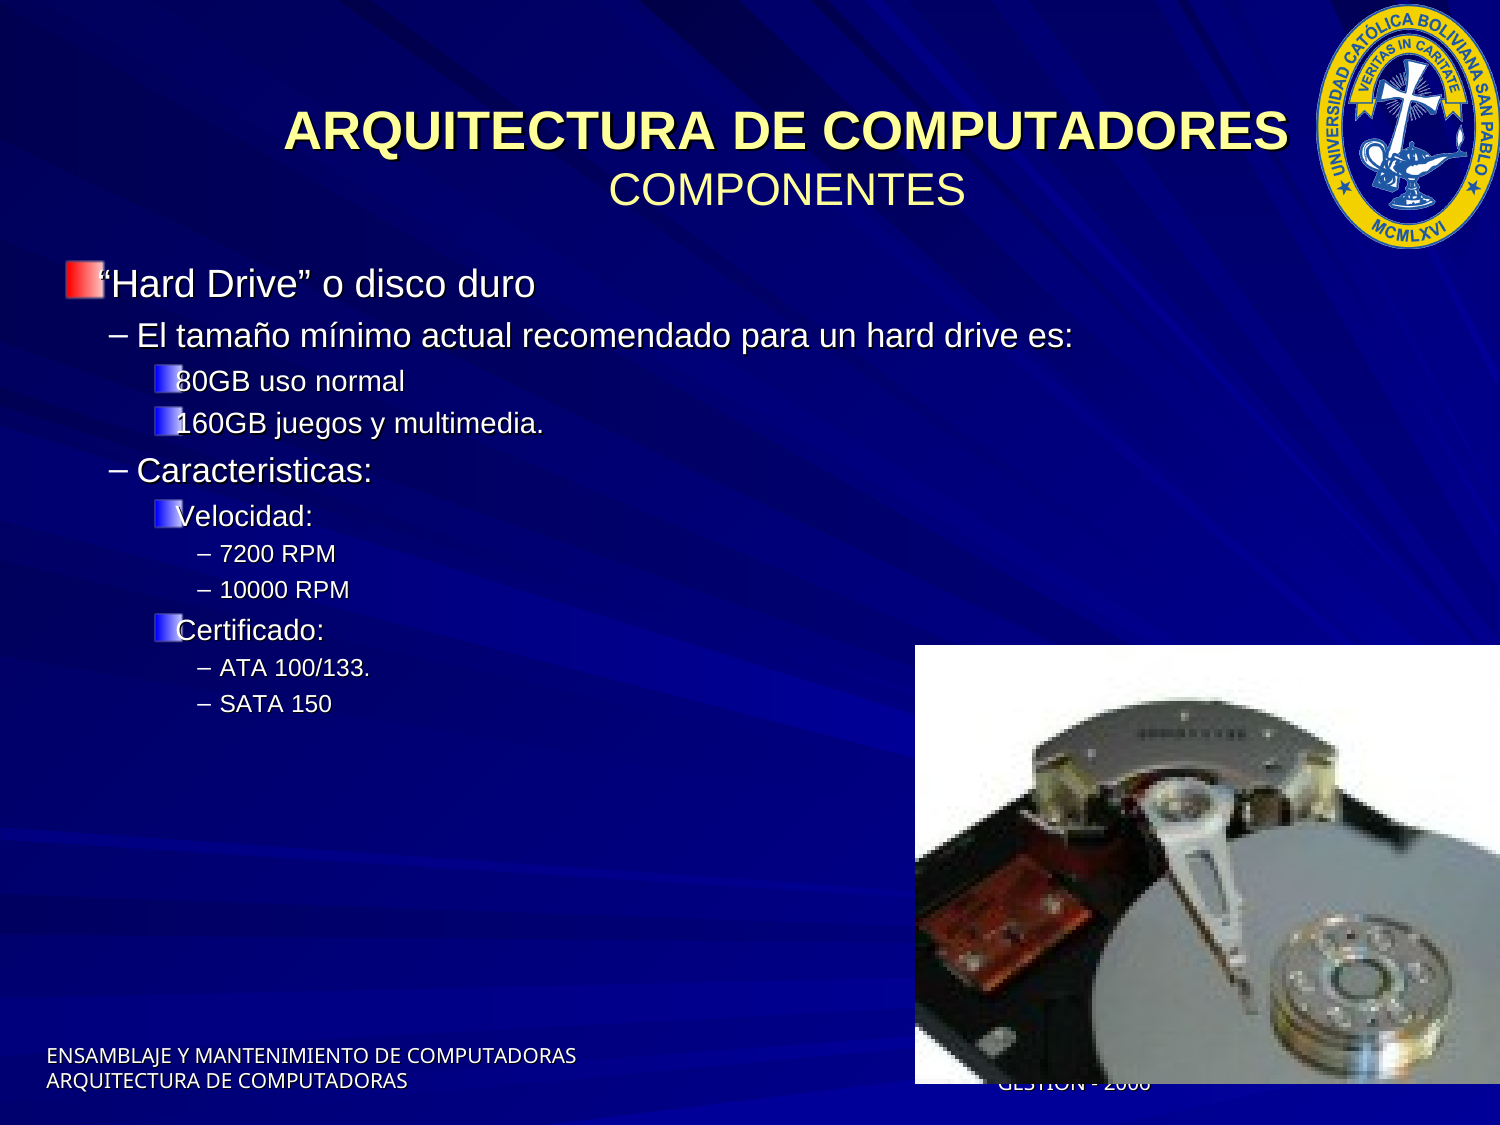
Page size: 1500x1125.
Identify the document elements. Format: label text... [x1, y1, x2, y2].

picture [915, 645, 1500, 1084]
text_box ARQUITECTURA DE COMPUTADORES COMPONENTES [112, 78, 1463, 232]
list “Hard Drive” o disco duro El tamaño mínimo actual recomendado para un hard drive es: 80GB uso normal 160GB juegos y multimedia. Caracteristicas: Velocidad: 7200 RPM 10000 RPM Certificado: ATA 100/133. SATA 150 [50, 249, 1450, 726]
picture [1316, 4, 1500, 249]
